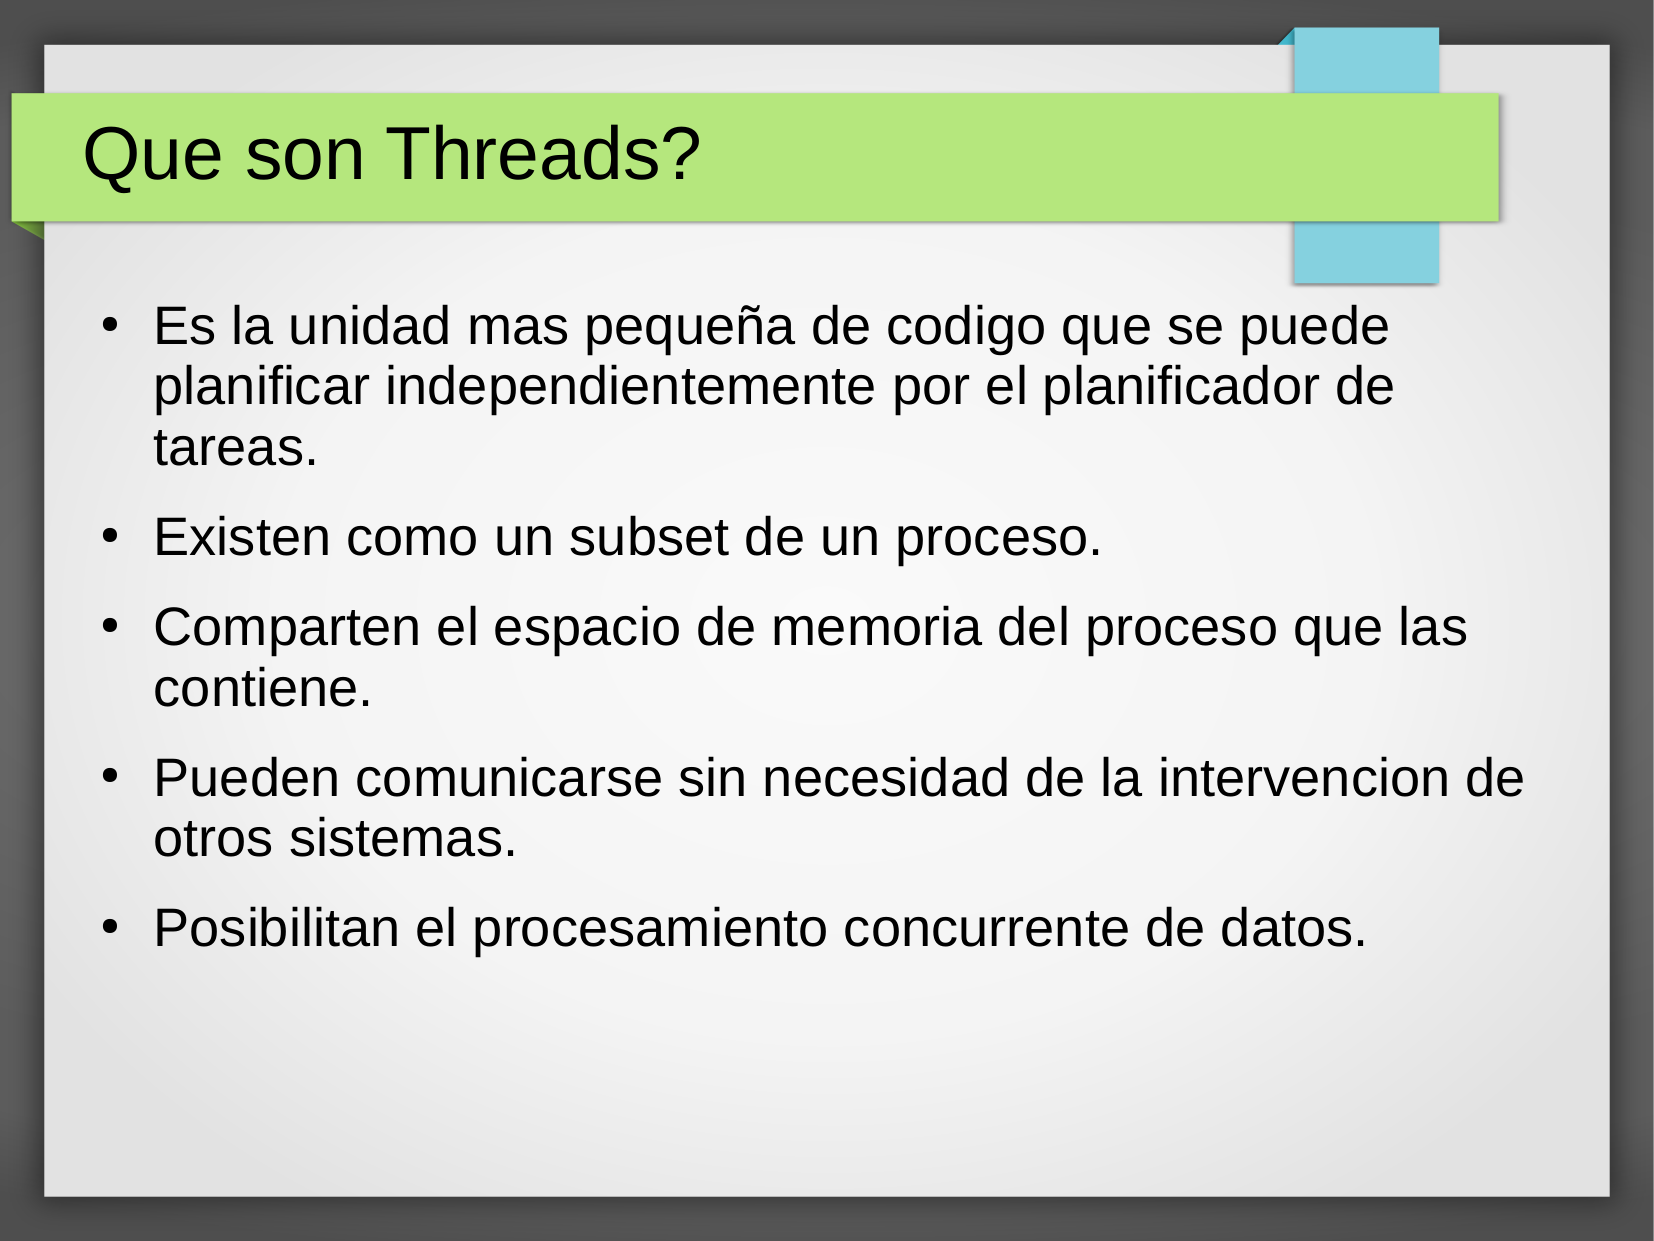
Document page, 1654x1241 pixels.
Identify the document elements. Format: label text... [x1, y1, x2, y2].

title Que son Threads? [82, 94, 1264, 213]
list Es la unidad mas pequeña de codigo que se puede planificar independientemente por el planificador de tareas. Existen como un subset de un proceso. Comparten el espacio de memoria del proceso que las contiene. Pueden comunicarse sin necesidad de la intervencion de otros sistemas. Posibilitan el procesamiento concurrente de datos. [82, 295, 1571, 1015]
picture [0, 0, 1654, 1241]
